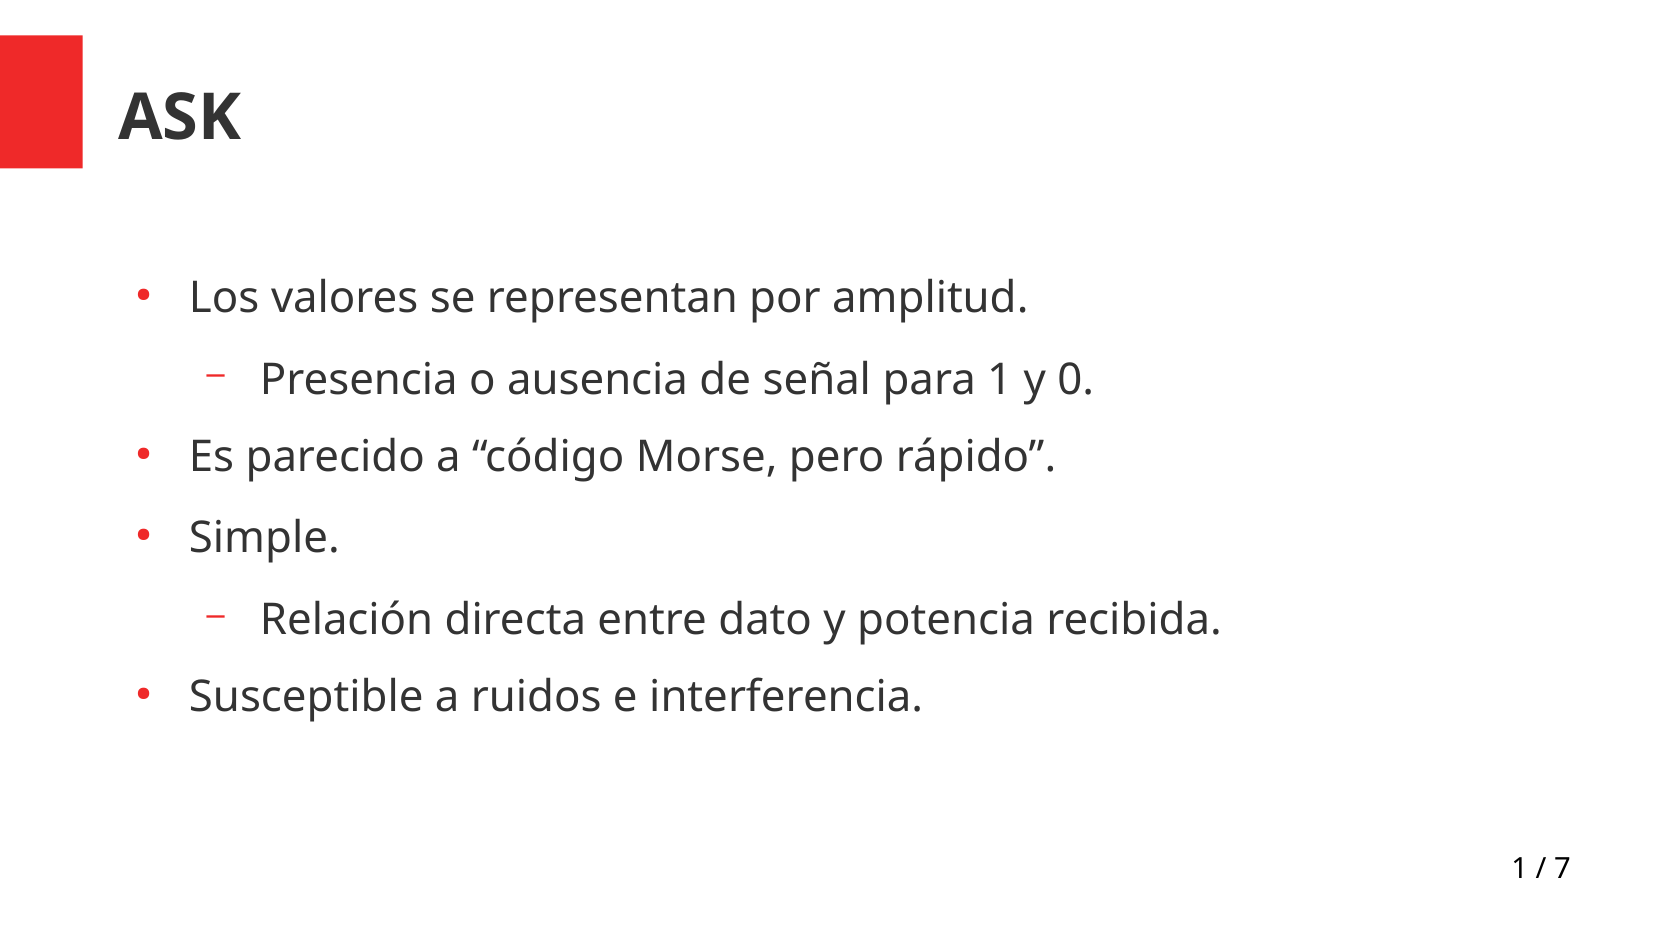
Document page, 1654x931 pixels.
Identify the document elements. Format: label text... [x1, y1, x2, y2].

title ASK [118, 37, 1571, 193]
list Los valores se representan por amplitud. Presencia o ausencia de señal para 1 y 0. Es parecido a “código Morse, pero rápido”. Simple. Relación directa entre dato y potencia recibida. Susceptible a ruidos e interferencia. [118, 265, 1536, 806]
